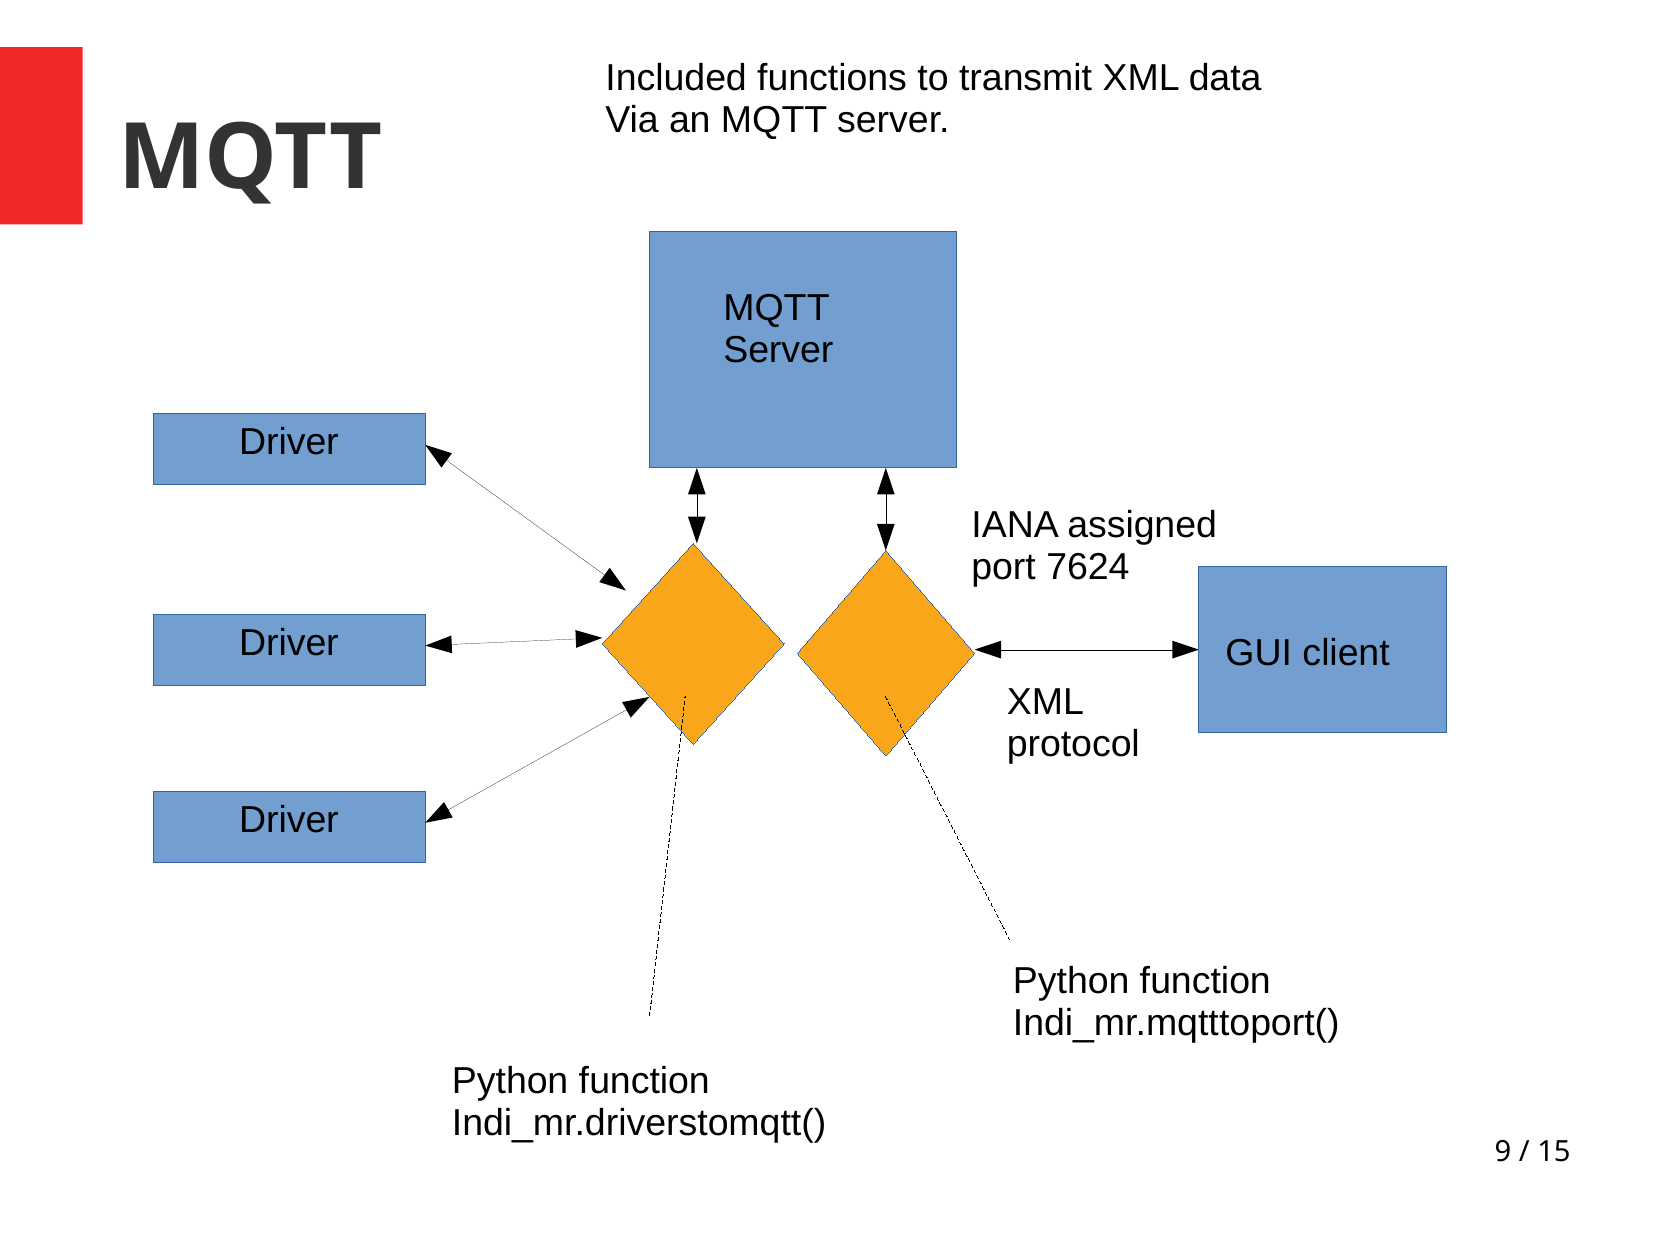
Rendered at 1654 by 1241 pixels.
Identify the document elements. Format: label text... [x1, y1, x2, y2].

text_box XML protocol [992, 673, 1182, 773]
text_box Driver [224, 614, 378, 671]
text_box [602, 543, 785, 745]
text_box IANA assigned port 7624 [956, 496, 1241, 637]
text_box Included functions to transmit XML data Via an MQTT server. [590, 49, 1406, 149]
title MQTT [118, 49, 1571, 257]
text_box Python function Indi_mr.mqtttoport() [998, 952, 1436, 1093]
text_box Driver [224, 413, 378, 471]
text_box [649, 231, 957, 468]
text_box GUI client [1210, 623, 1436, 697]
text_box Driver [224, 791, 378, 849]
text_box [797, 550, 975, 756]
text_box Python function Indi_mr.driverstomqtt() [437, 1052, 875, 1193]
text_box [153, 413, 426, 485]
text_box [153, 614, 426, 686]
text_box MQTT Server [708, 278, 910, 378]
text_box [1198, 566, 1447, 733]
text_box [153, 791, 426, 863]
